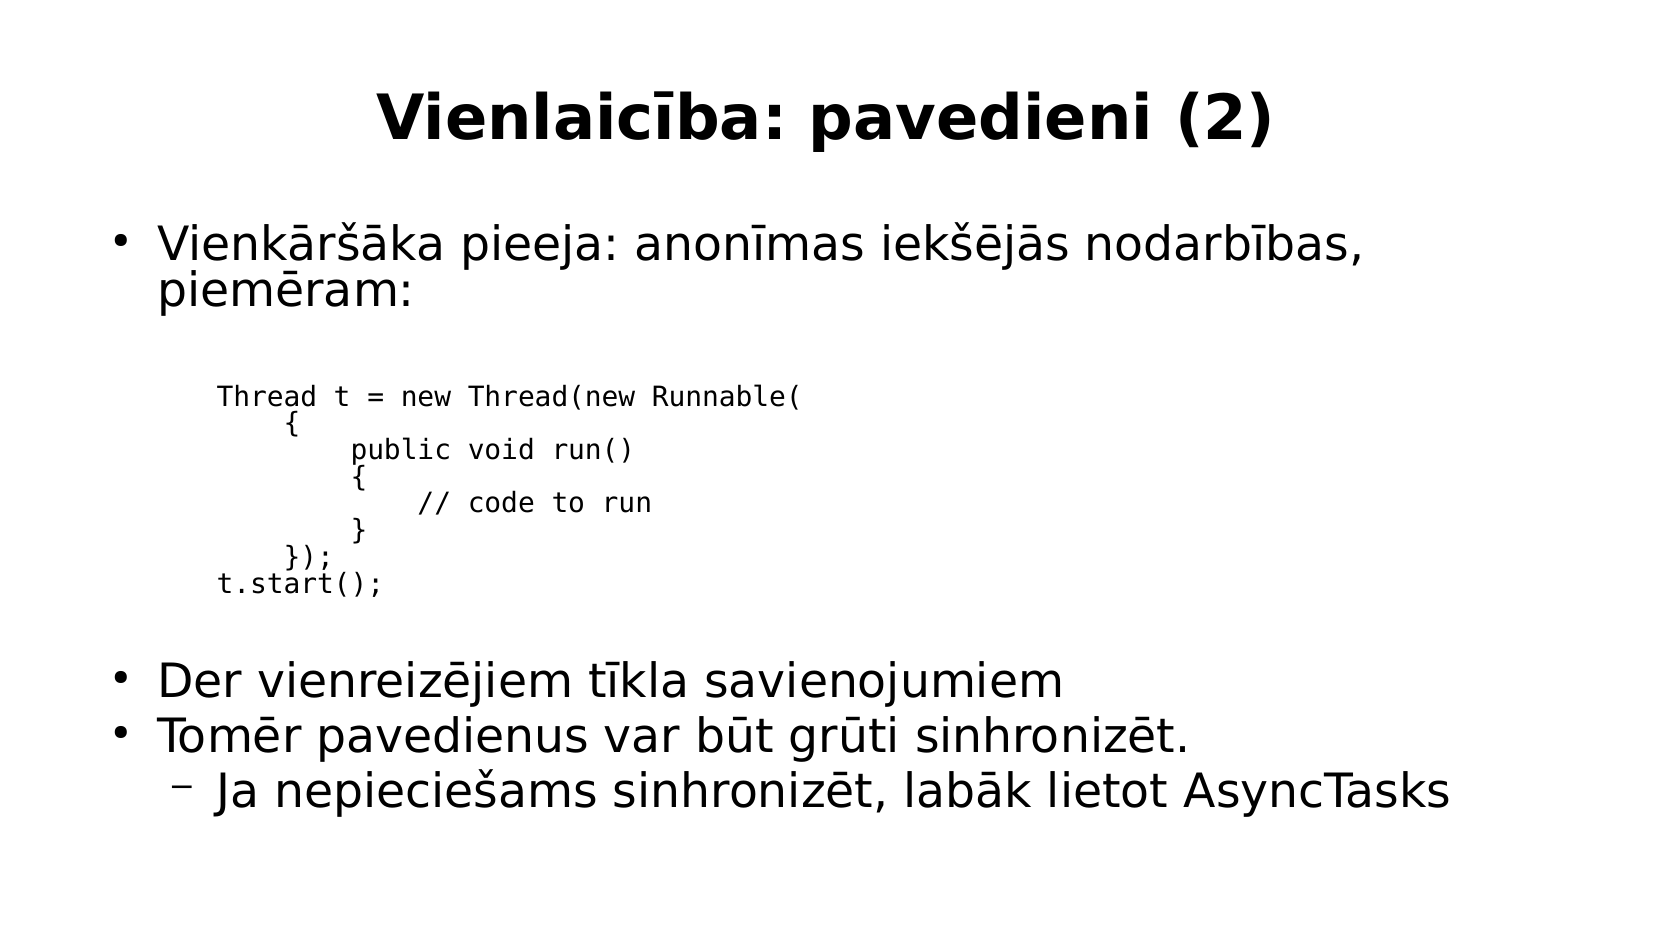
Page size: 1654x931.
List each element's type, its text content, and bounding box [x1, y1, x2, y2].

title Vienlaicība: pavedieni (2) [82, 37, 1571, 193]
list Vienkāršāka pieeja: anonīmas iekšējās nodarbības, piemēram: Thread t = new Thread(new Runnable( { public void run() { // code to run } }); t.start(); Der vienreizējiem tīkla savienojumiem Tomēr pavedienus var būt grūti sinhronizēt. Ja nepieciešams sinhronizēt, labāk lietot AsyncTasks [82, 217, 1571, 831]
